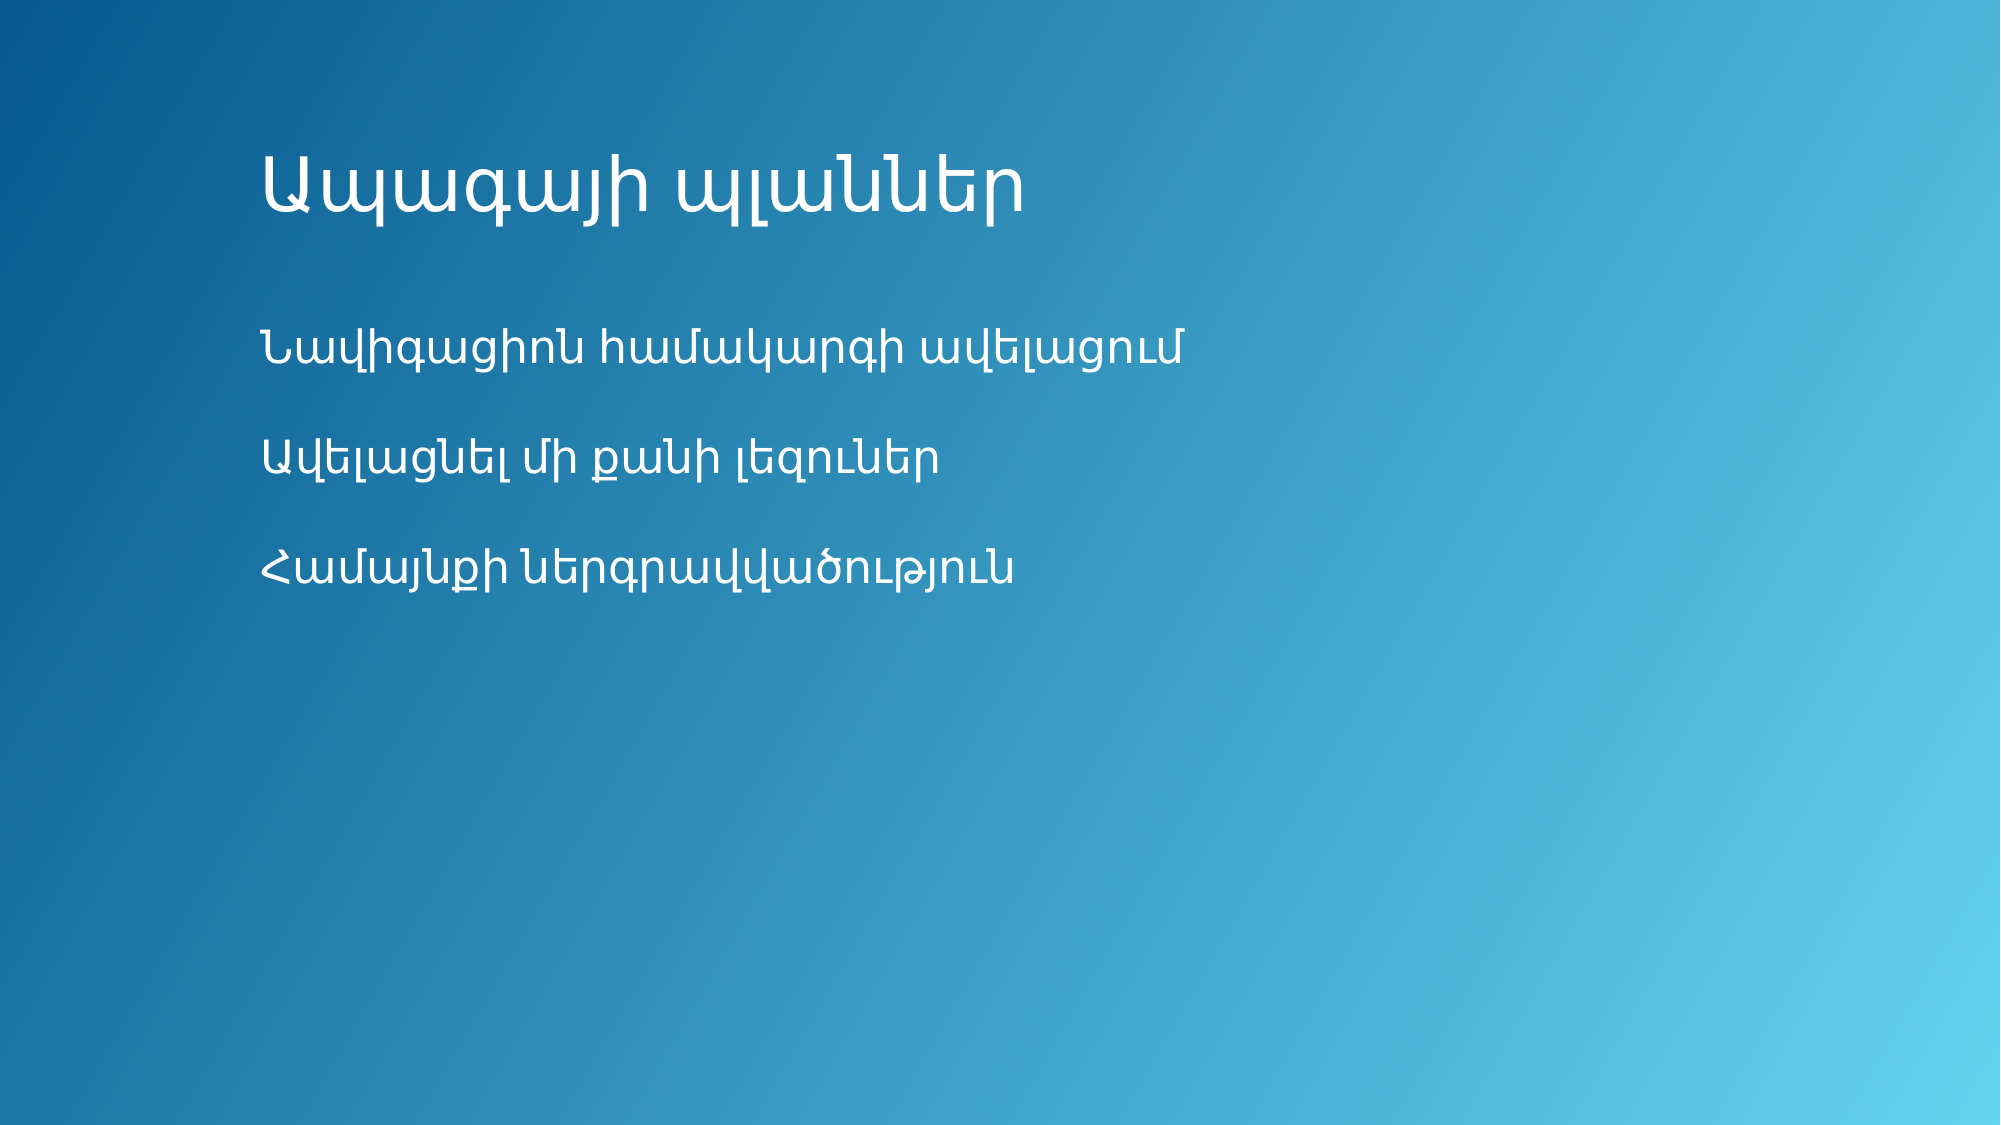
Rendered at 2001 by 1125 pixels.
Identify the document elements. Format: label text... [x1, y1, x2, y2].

text_box Նավիգացիոն համակարգի ավելացում Ավելացնել մի քանի լեզուներ Համայնքի ներգրավվածություն [245, 310, 1808, 694]
text_box Ապագայի պլաններ [244, 128, 1479, 235]
